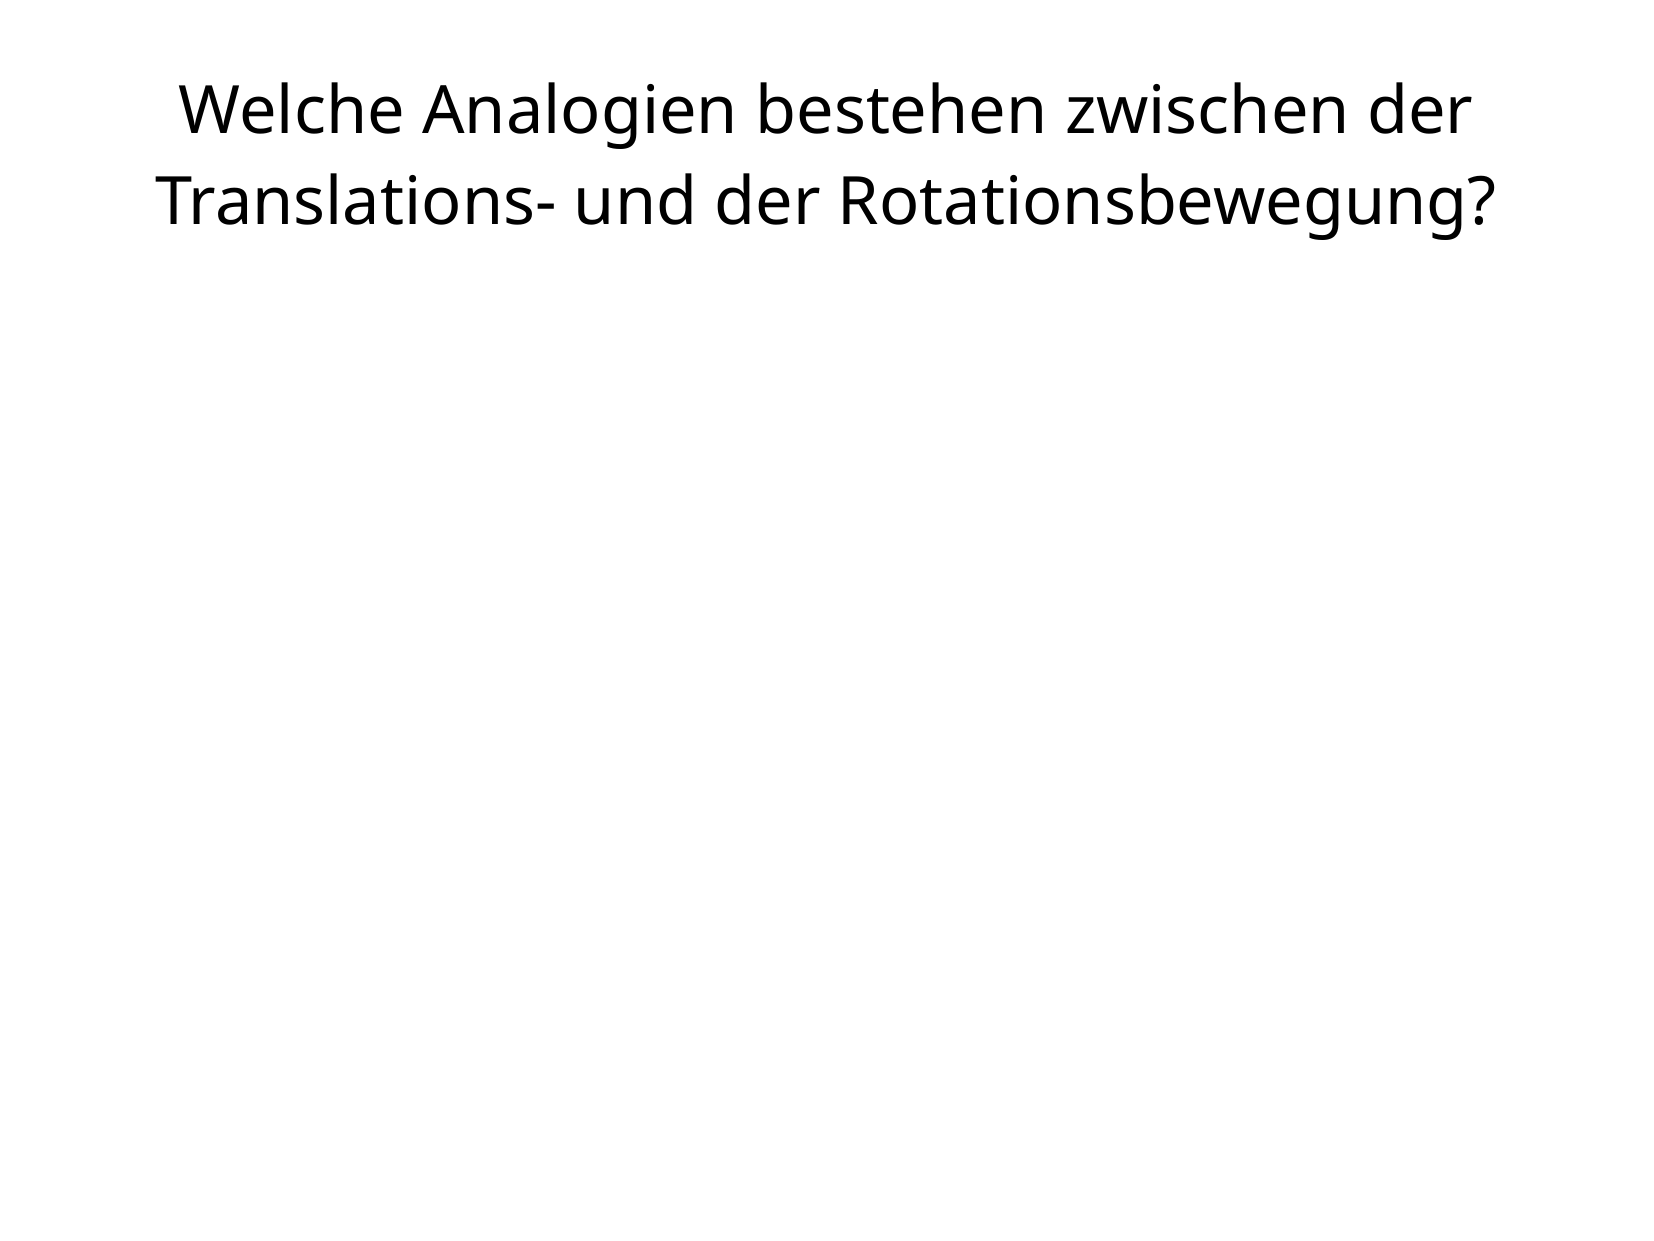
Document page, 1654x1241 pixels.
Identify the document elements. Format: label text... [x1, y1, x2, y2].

title Welche Analogien bestehen zwischen der Translations- und der Rotationsbewegung? [82, 49, 1571, 257]
